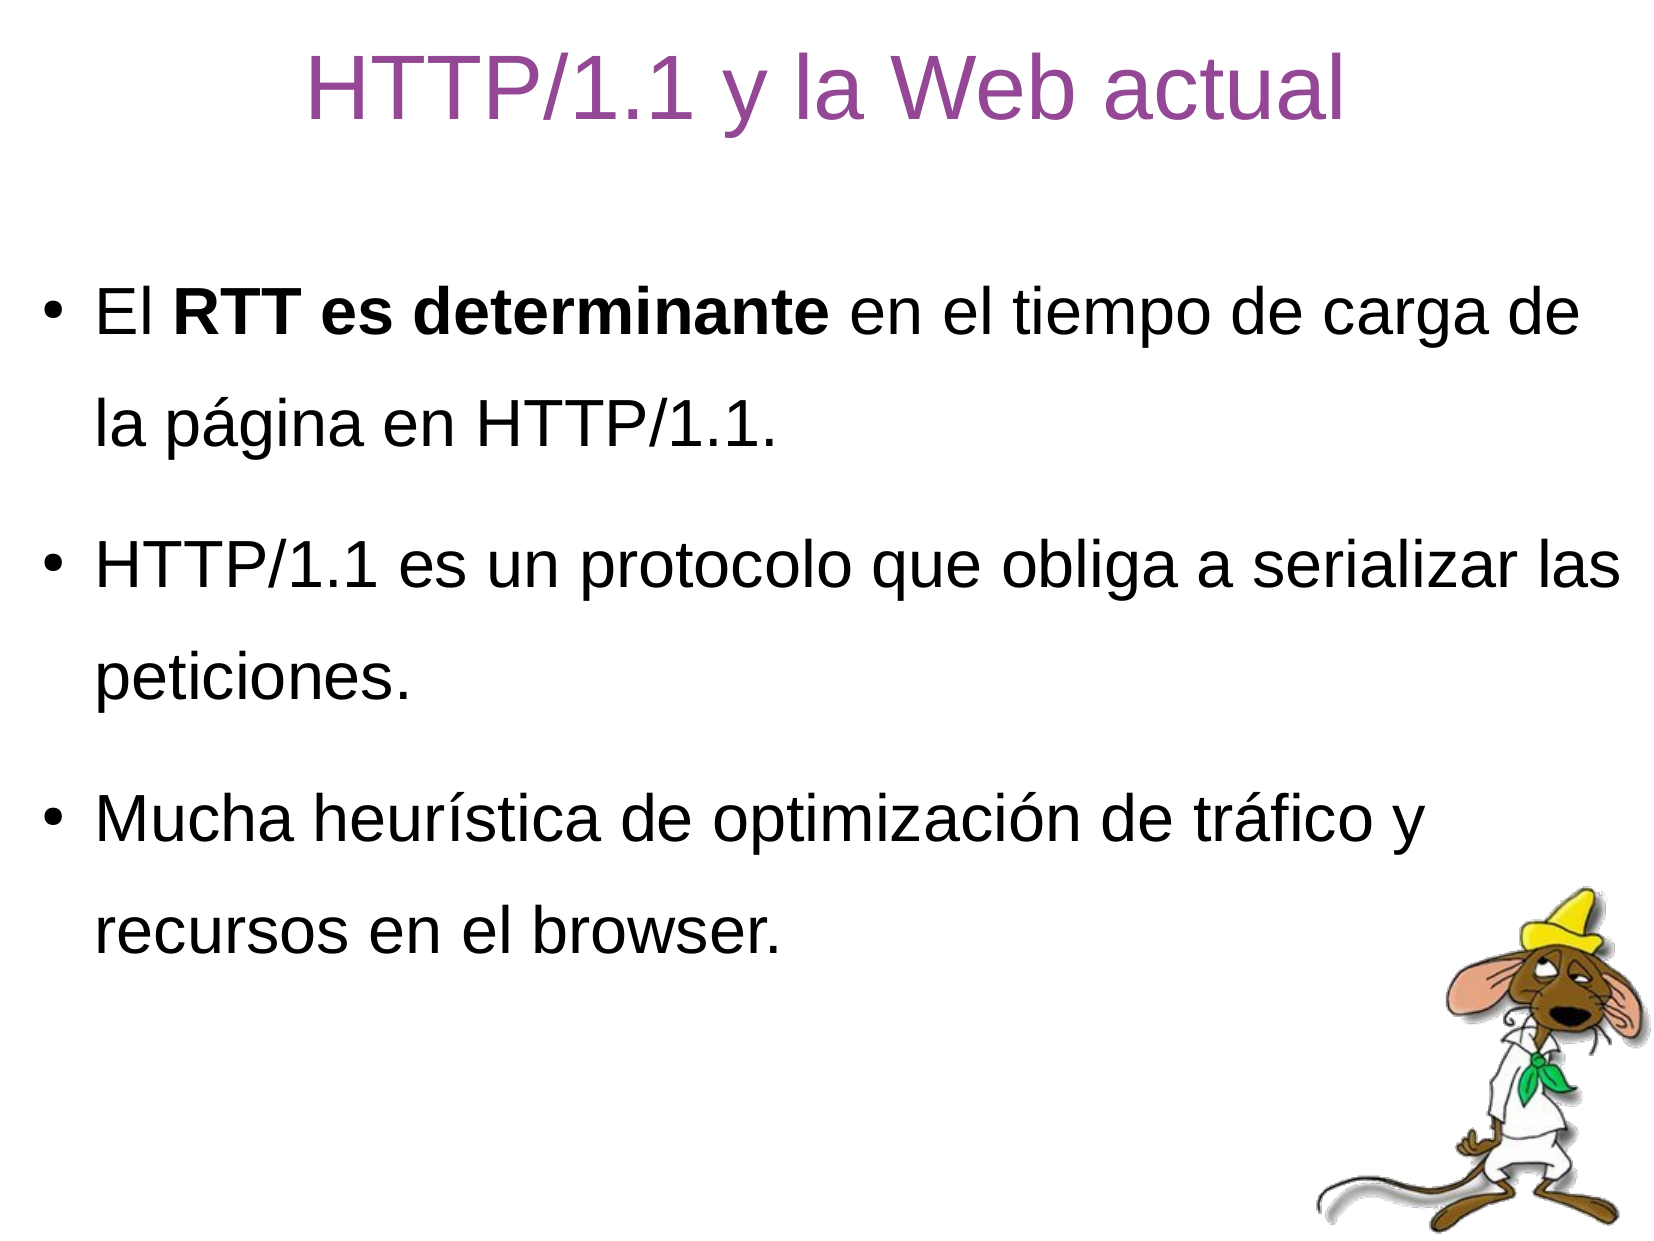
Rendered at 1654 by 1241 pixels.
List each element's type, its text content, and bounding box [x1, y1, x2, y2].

picture [1308, 878, 1654, 1241]
title HTTP/1.1 y la Web actual [82, 0, 1571, 192]
list El RTT es determinante en el tiempo de carga de la página en HTTP/1.1. HTTP/1.1 es un protocolo que obliga a serializar las peticiones. Mucha heurística de optimización de tráfico y recursos en el browser. [23, 236, 1642, 1111]
